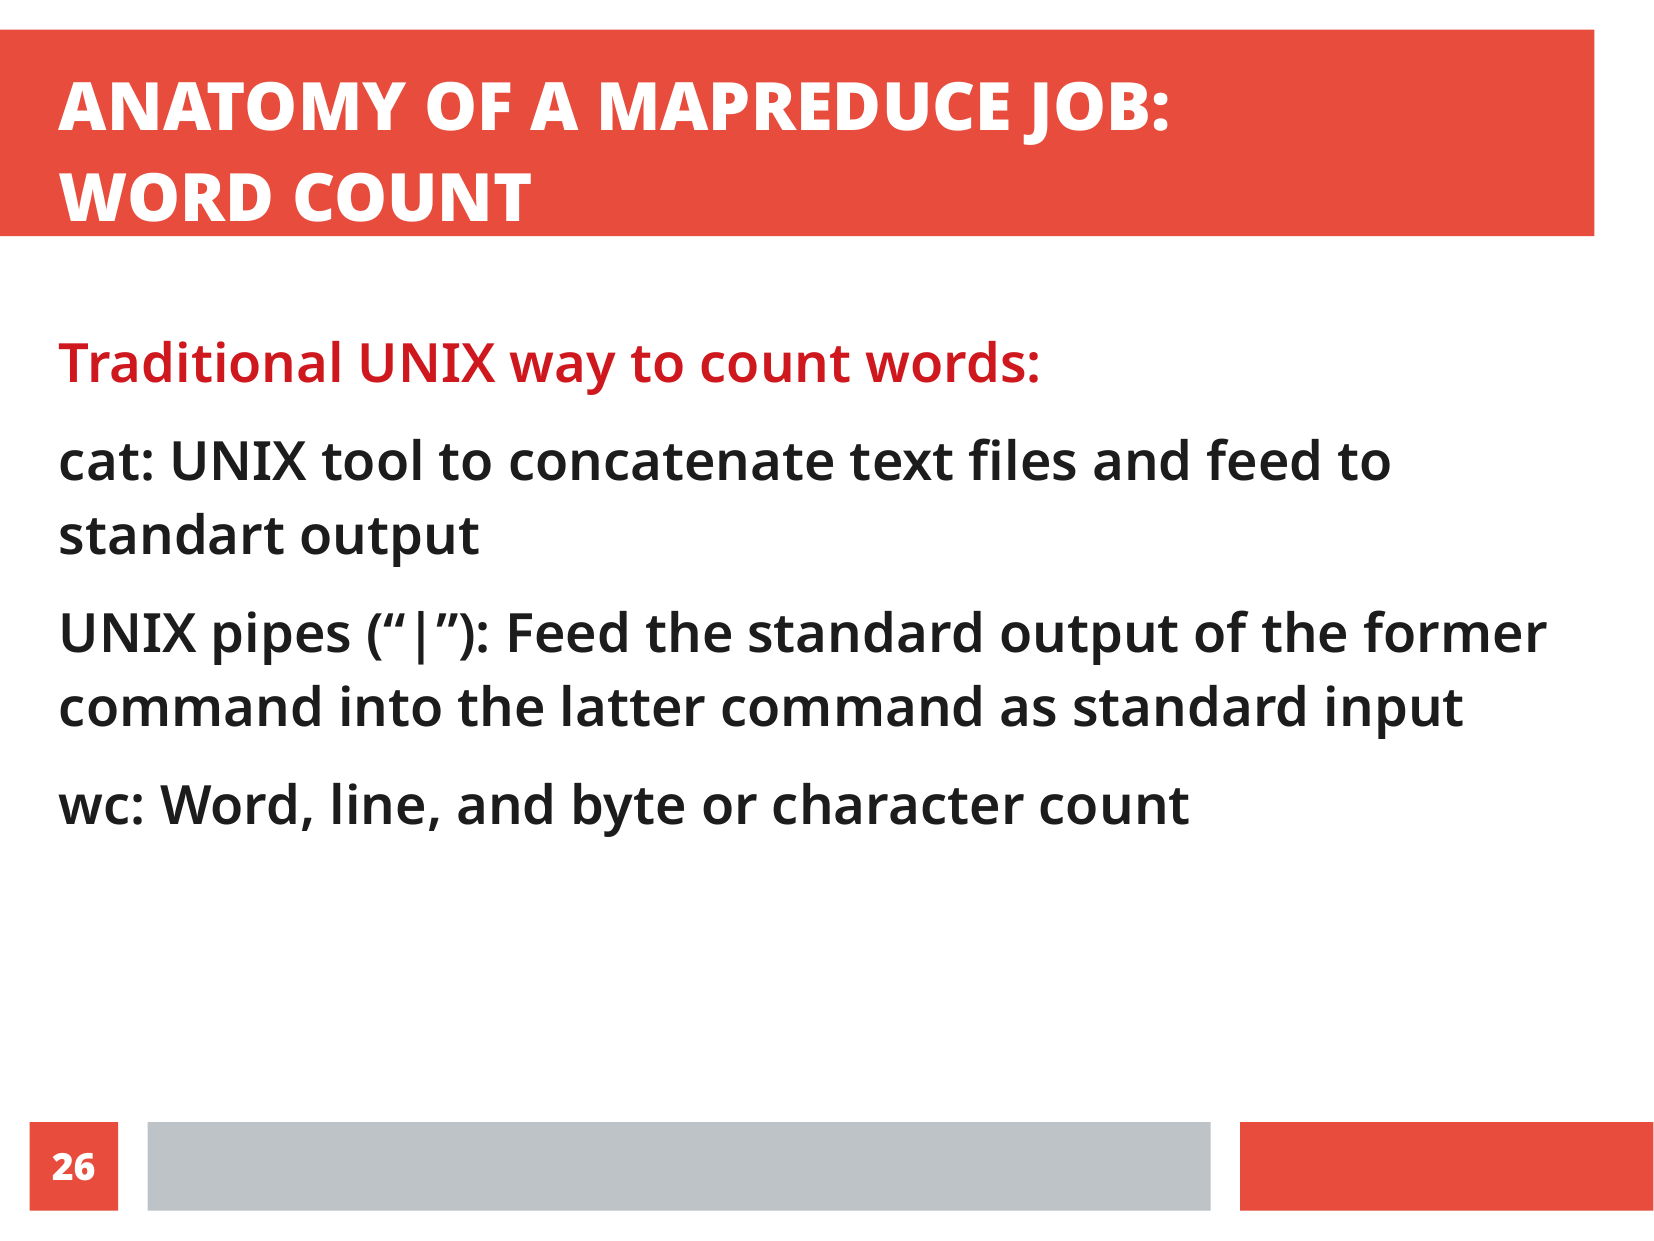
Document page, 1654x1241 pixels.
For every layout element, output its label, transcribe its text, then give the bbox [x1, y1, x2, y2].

list Traditional UNIX way to count words: cat: UNIX tool to concatenate text files and feed to standart output UNIX pipes (“|”): Feed the standard output of the former command into the latter command as standard input wc: Word, line, and byte or character count [59, 324, 1565, 1093]
title ANATOMY OF A MAPREDUCE JOB: WORD COUNT [59, 59, 1595, 207]
